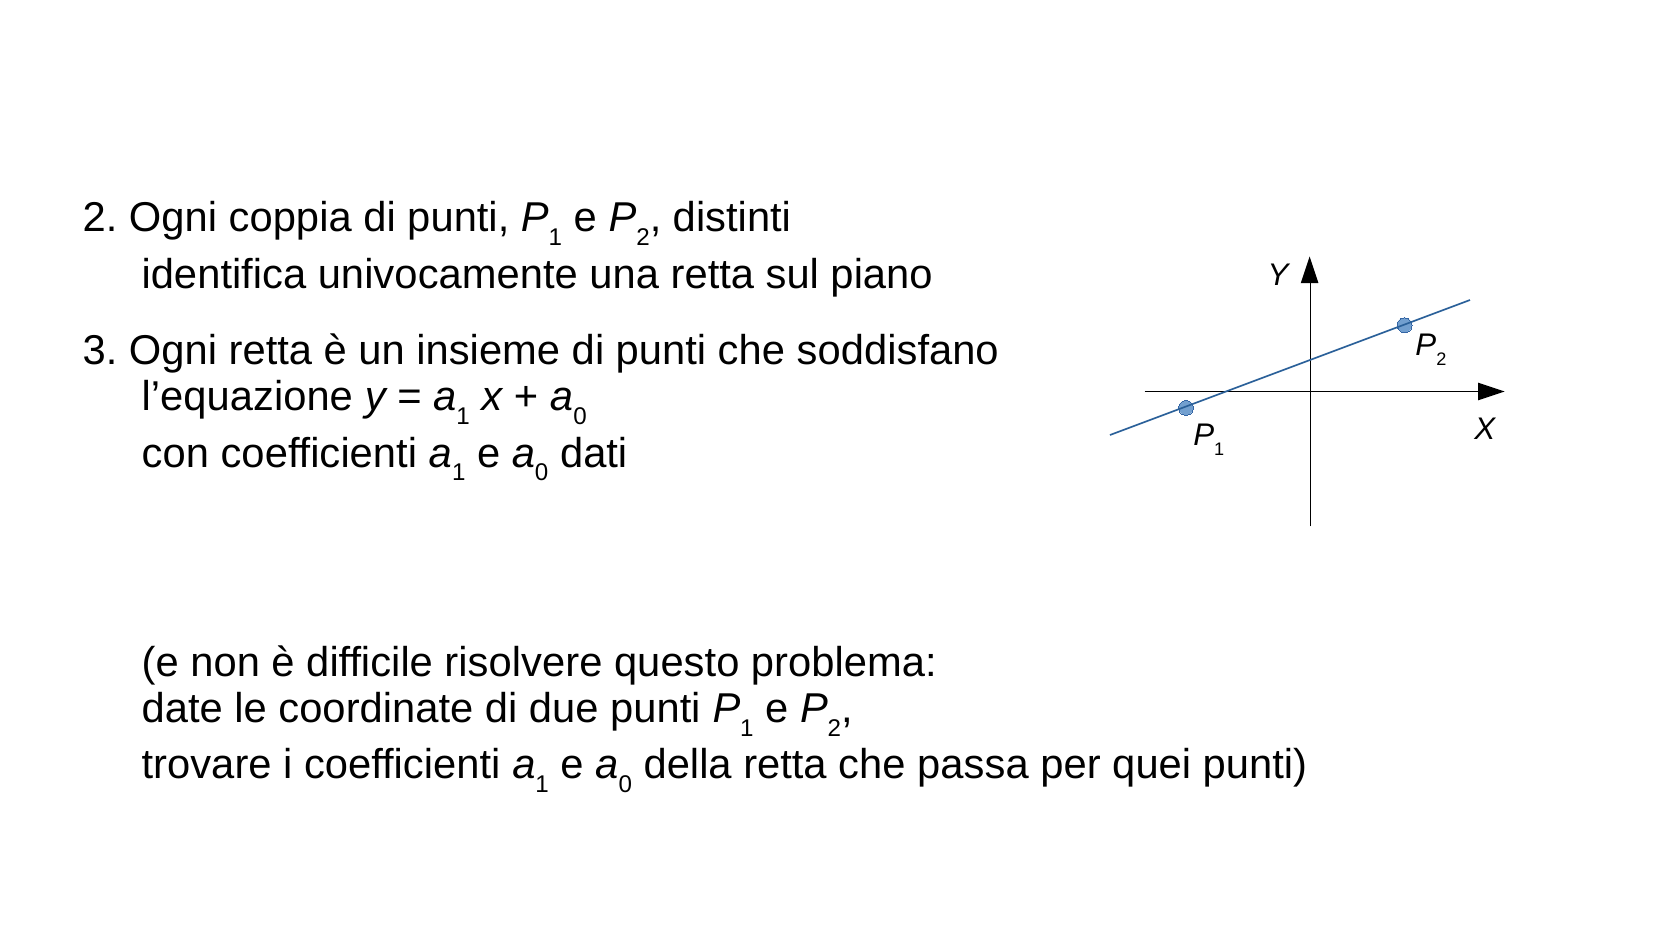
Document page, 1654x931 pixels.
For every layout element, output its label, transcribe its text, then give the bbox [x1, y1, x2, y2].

text_box Y [1252, 250, 1313, 308]
text_box [1397, 317, 1409, 326]
text_box [1178, 400, 1192, 408]
text_box X [1459, 403, 1520, 461]
text_box P1 [1178, 409, 1252, 468]
text_box P2 [1400, 319, 1474, 378]
list 2. Ogni coppia di punti, P1 e P2, distinti identifica univocamente una retta sul piano 3. Ogni retta è un insieme di punti che soddisfano l’equazione y = a1 x + a0 con coefficienti a1 e a0 dati (e non è difficile risolvere questo problema: date le coordinate di due punti P1 e P2, trovare i coefficienti a1 e a0 della retta che passa per quei punti) [82, 193, 1336, 811]
